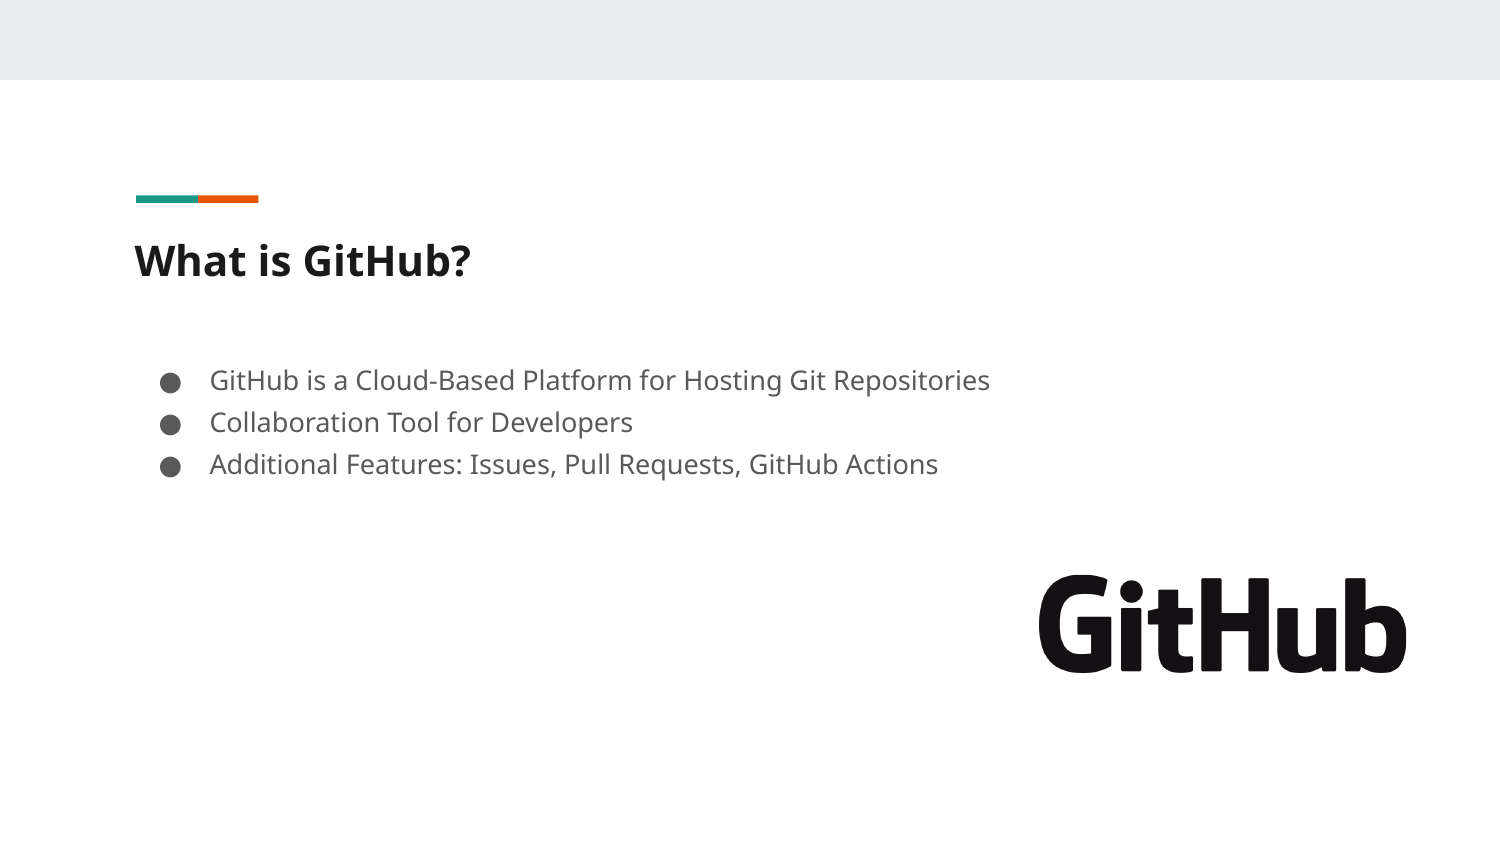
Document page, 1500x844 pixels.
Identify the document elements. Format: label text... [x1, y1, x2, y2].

title What is GitHub? [119, 216, 1381, 305]
list GitHub is a Cloud-Based Platform for Hosting Git Repositories Collaboration Tool for Developers Additional Features: Issues, Pull Requests, GitHub Actions [119, 341, 1381, 712]
picture [1010, 538, 1435, 712]
